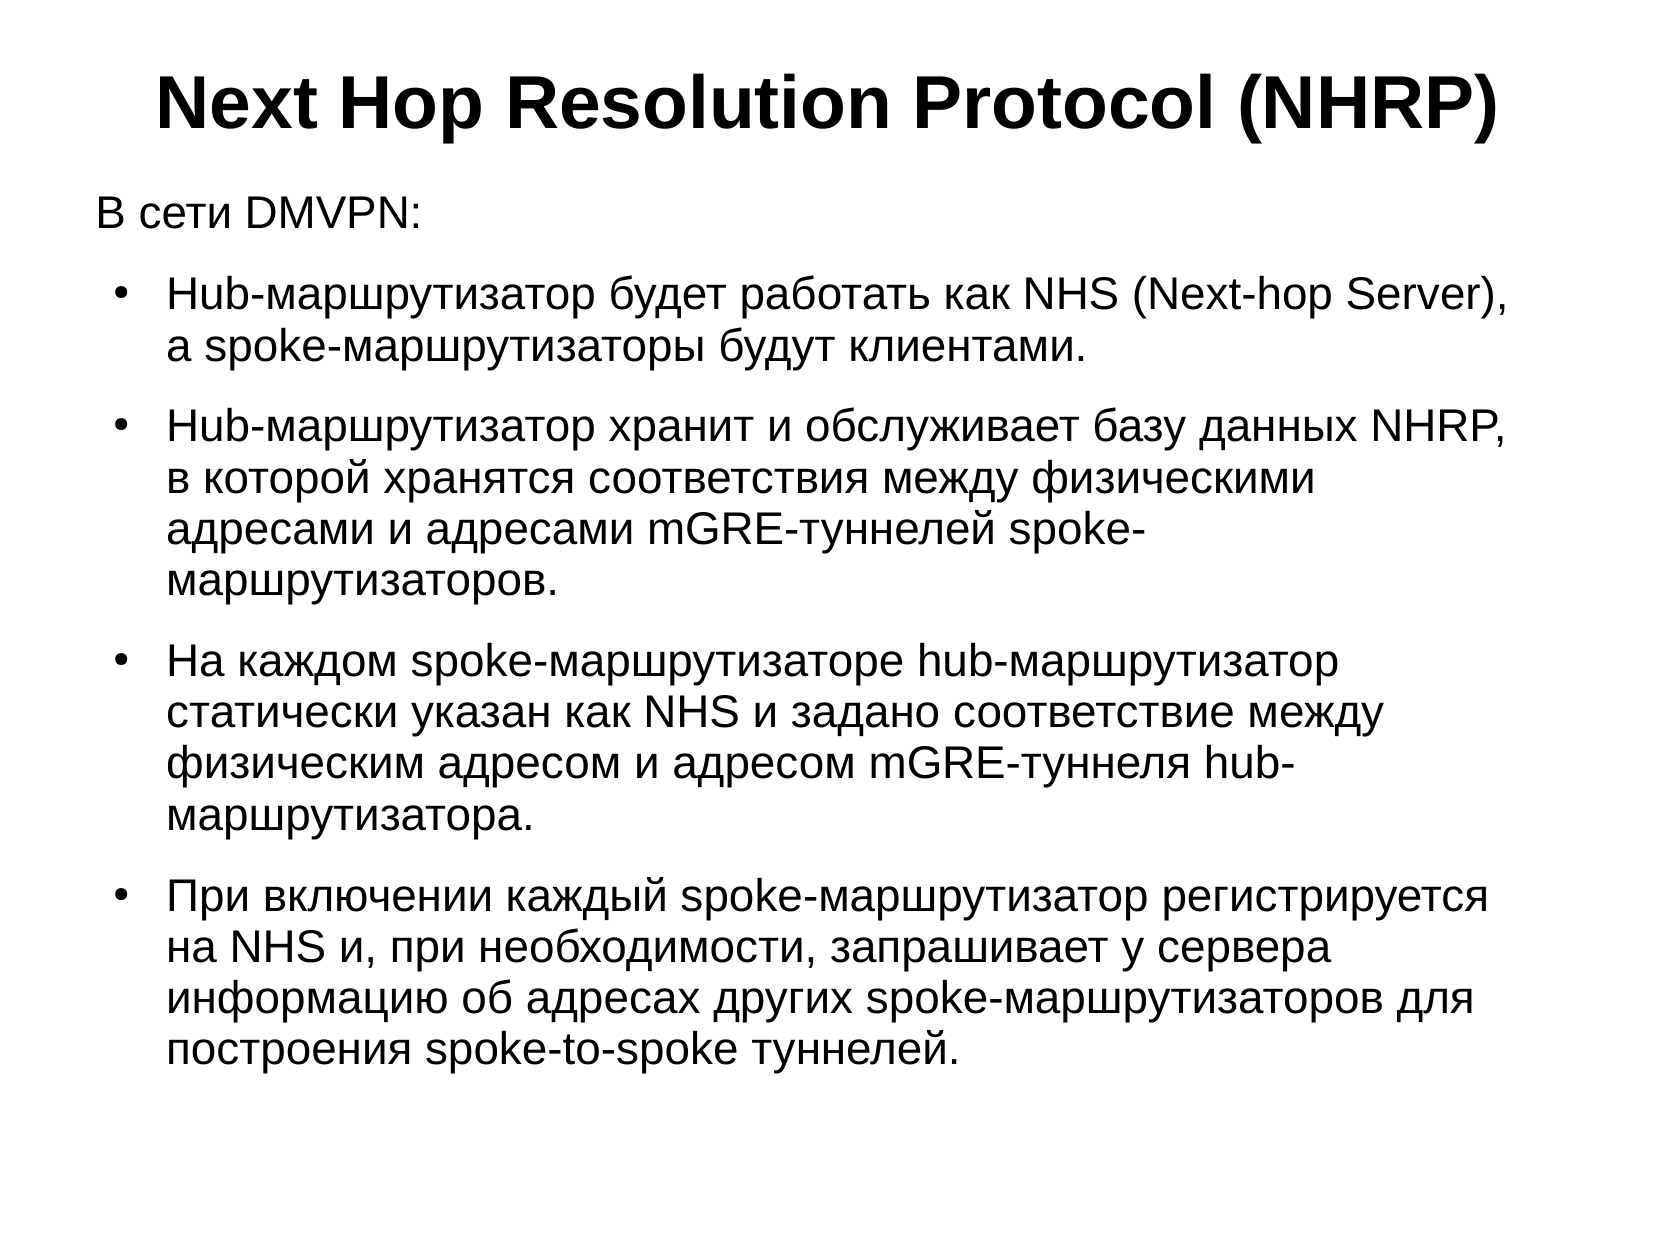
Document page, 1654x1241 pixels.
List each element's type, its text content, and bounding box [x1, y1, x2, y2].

list В сети DMVPN: Hub-маршрутизатор будет работать как NHS (Next-hop Server), а spoke-маршрутизаторы будут клиентами. Hub-маршрутизатор хранит и обслуживает базу данных NHRP, в которой хранятся соответствия между физическими адресами и адресами mGRE-туннелей spoke-маршрутизаторов. На каждом spoke-маршрутизаторе hub-маршрутизатор статически указан как NHS и задано соответствие между физическим адресом и адресом mGRE-туннеля hub-маршрутизатора. При включении каждый spoke-маршрутизатор регистрируется на NHS и, при необходимости, запрашивает у сервера информацию об адресах других spoke-маршрутизаторов для построения spoke-to-spoke туннелей. [95, 187, 1538, 1208]
text_box Next Hop Resolution Protocol (NHRP) [64, 37, 1613, 151]
